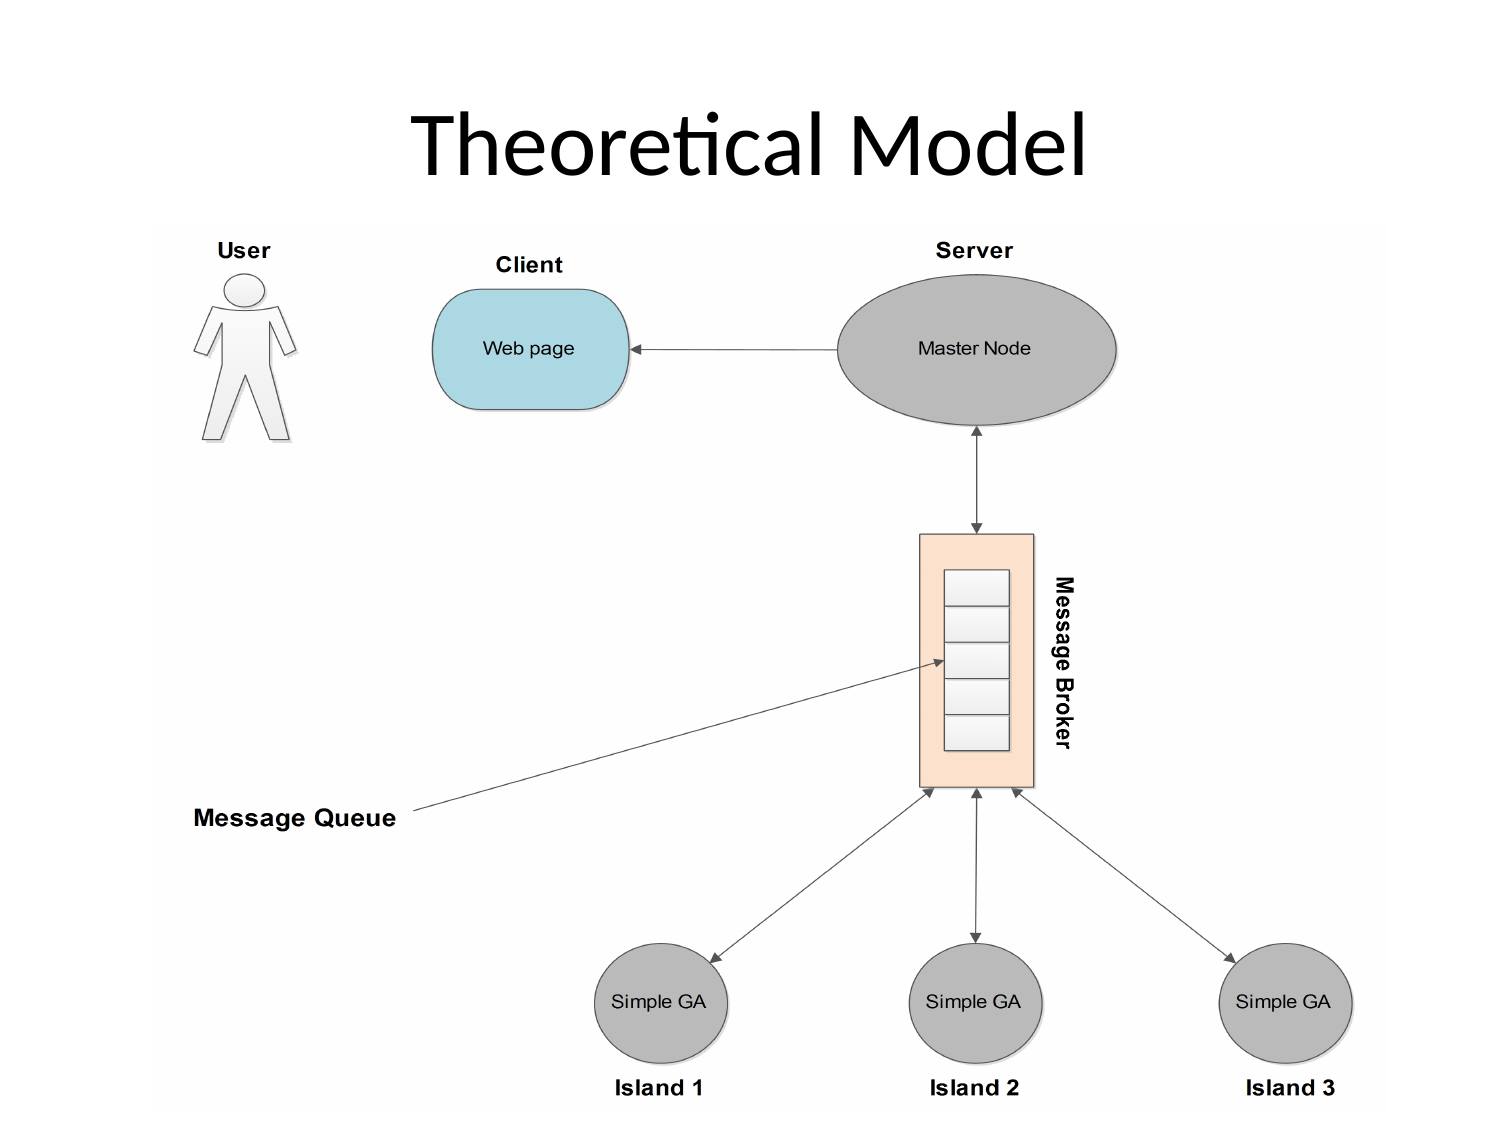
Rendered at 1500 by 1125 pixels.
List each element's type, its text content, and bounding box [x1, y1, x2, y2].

picture [153, 224, 1387, 1115]
title Theoretical Model [75, 45, 1425, 233]
